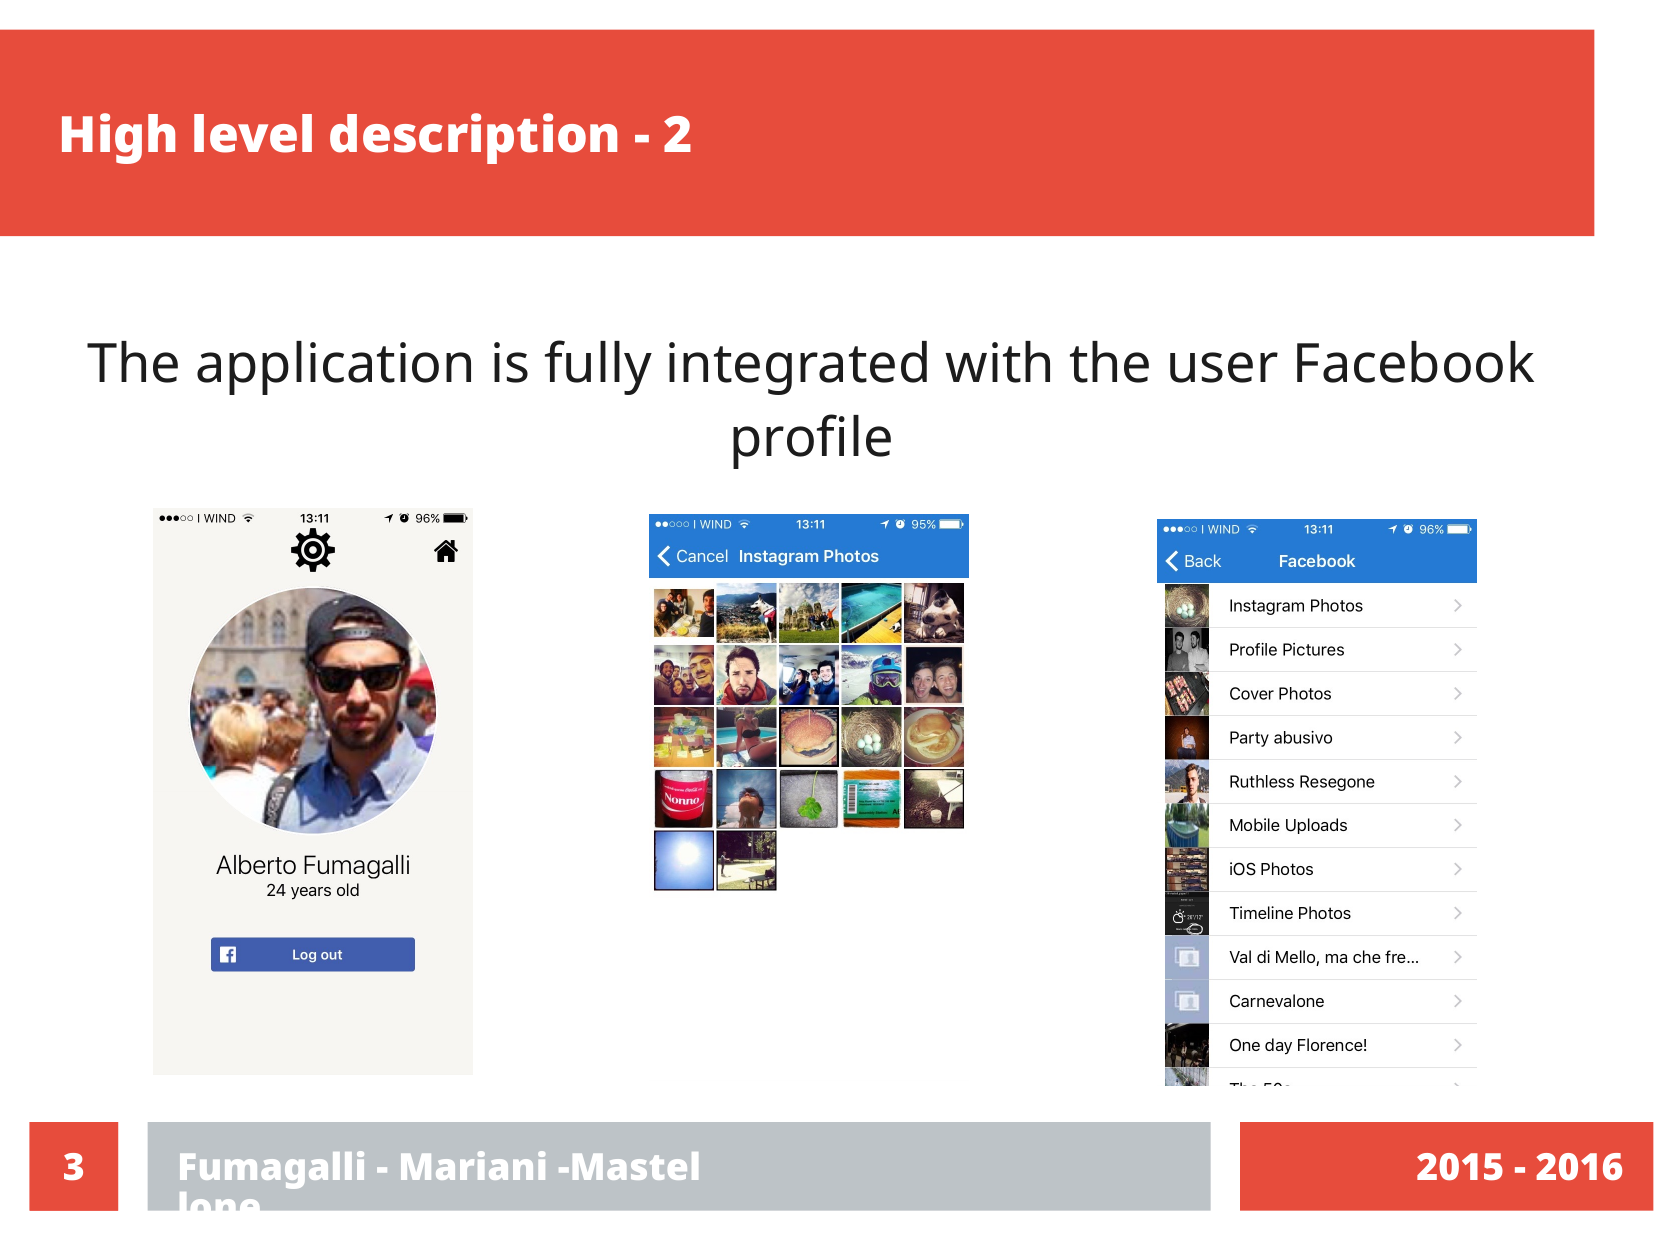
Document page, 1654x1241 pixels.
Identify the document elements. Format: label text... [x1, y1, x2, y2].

picture [153, 508, 473, 1075]
title High level description - 2 [59, 59, 1595, 207]
list The application is fully integrated with the user Facebook profile [59, 324, 1565, 1093]
picture [649, 514, 969, 1081]
picture [1157, 519, 1477, 1087]
